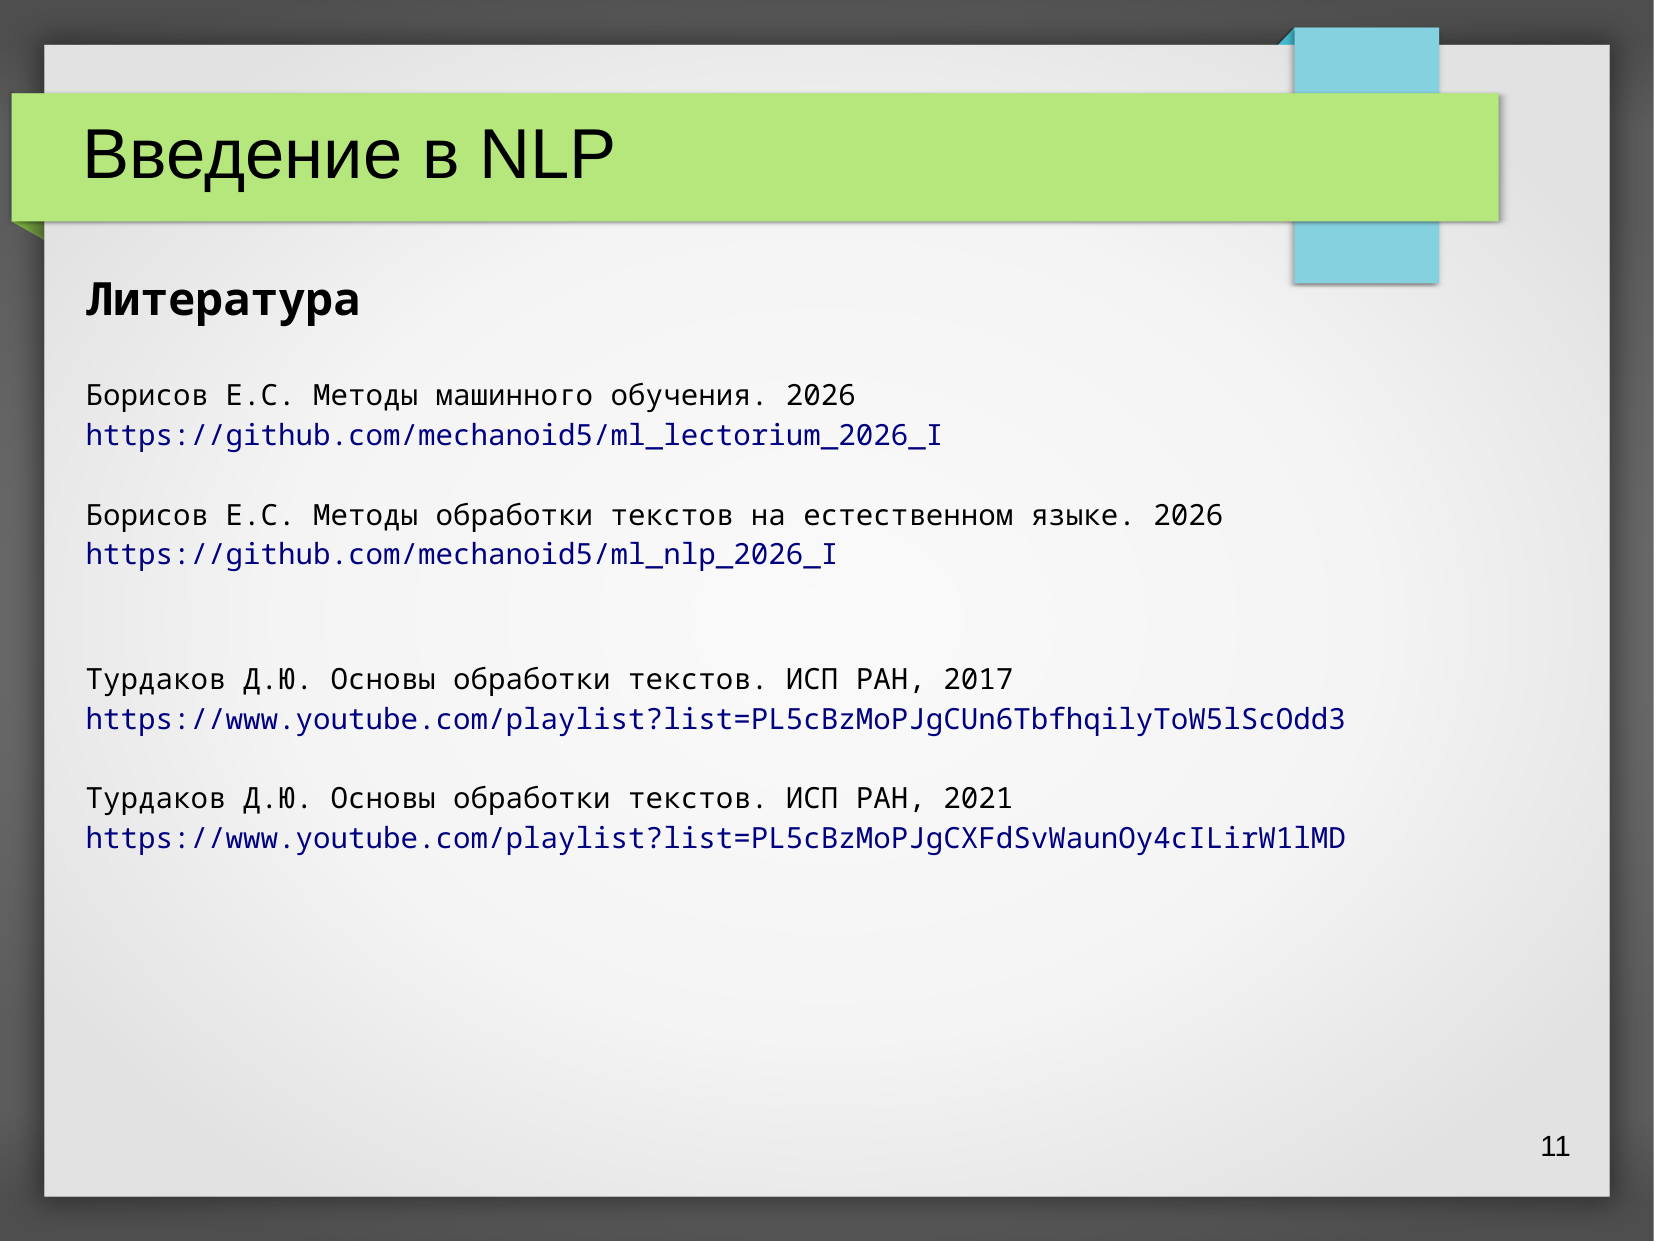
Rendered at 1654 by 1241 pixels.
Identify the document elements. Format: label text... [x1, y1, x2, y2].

picture [0, 0, 1654, 1241]
text_box Литература Борисов Е.С. Методы машинного обучения. 2026 https://github.com/mechanoid5/ml_lectorium_2026_I Борисов Е.С. Методы обработки текстов на естественном языке. 2026 https://github.com/mechanoid5/ml_nlp_2026_I Турдаков Д.Ю. Основы обработки текстов. ИСП РАН, 2017 https://www.youtube.com/playlist?list=PL5cBzMoPJgCUn6TbfhqilyToW5lScOdd3 Турдаков Д.Ю. Основы обработки текстов. ИСП РАН, 2021 https://www.youtube.com/playlist?list=PL5cBzMoPJgCXFdSvWaunOy4cILirW1lMD [70, 259, 1595, 957]
title Введение в NLP [82, 113, 1406, 194]
